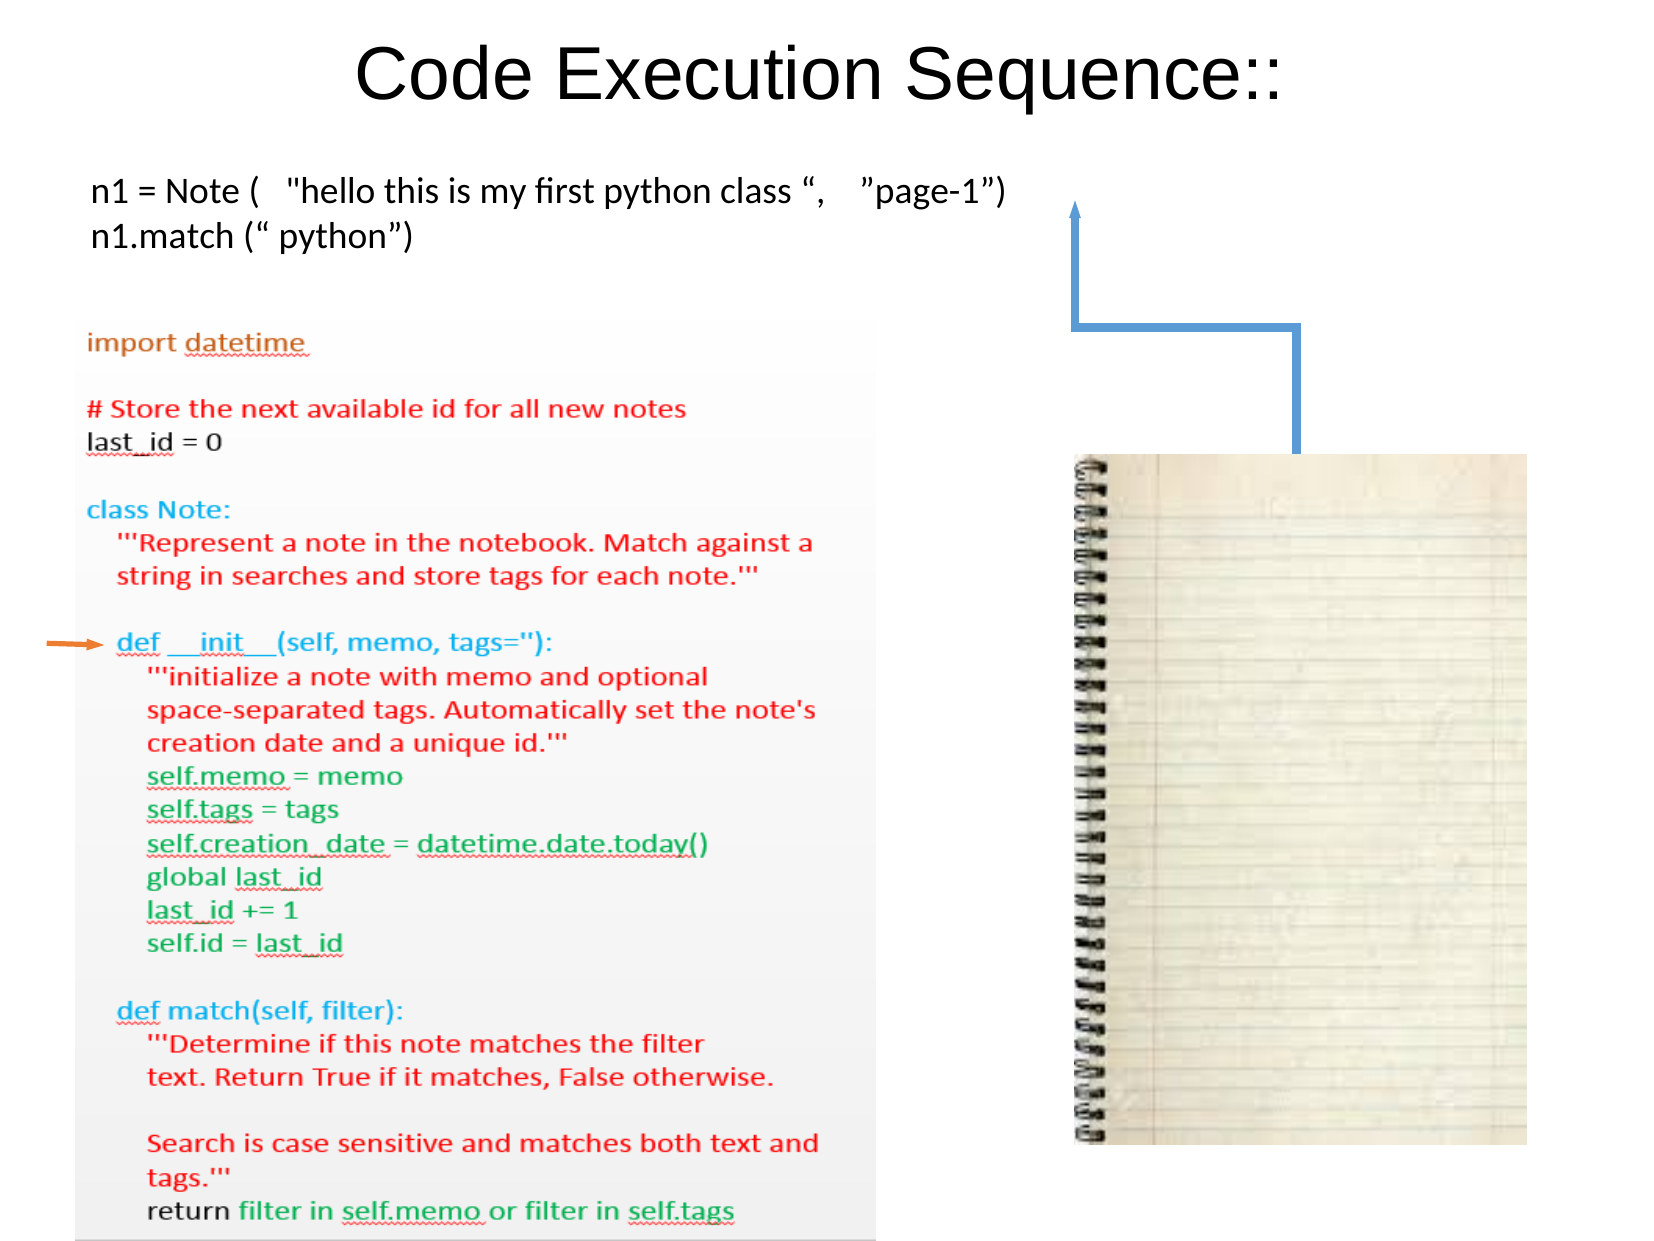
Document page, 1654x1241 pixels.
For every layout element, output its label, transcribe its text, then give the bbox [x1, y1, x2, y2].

picture [75, 321, 876, 1241]
text_box n1 = Note ( "hello this is my first python class “, ”page-1”) n1.match (“ python”) [76, 158, 1023, 263]
text_box Code Execution Sequence:: [75, 18, 1564, 122]
picture [1074, 454, 1527, 1145]
